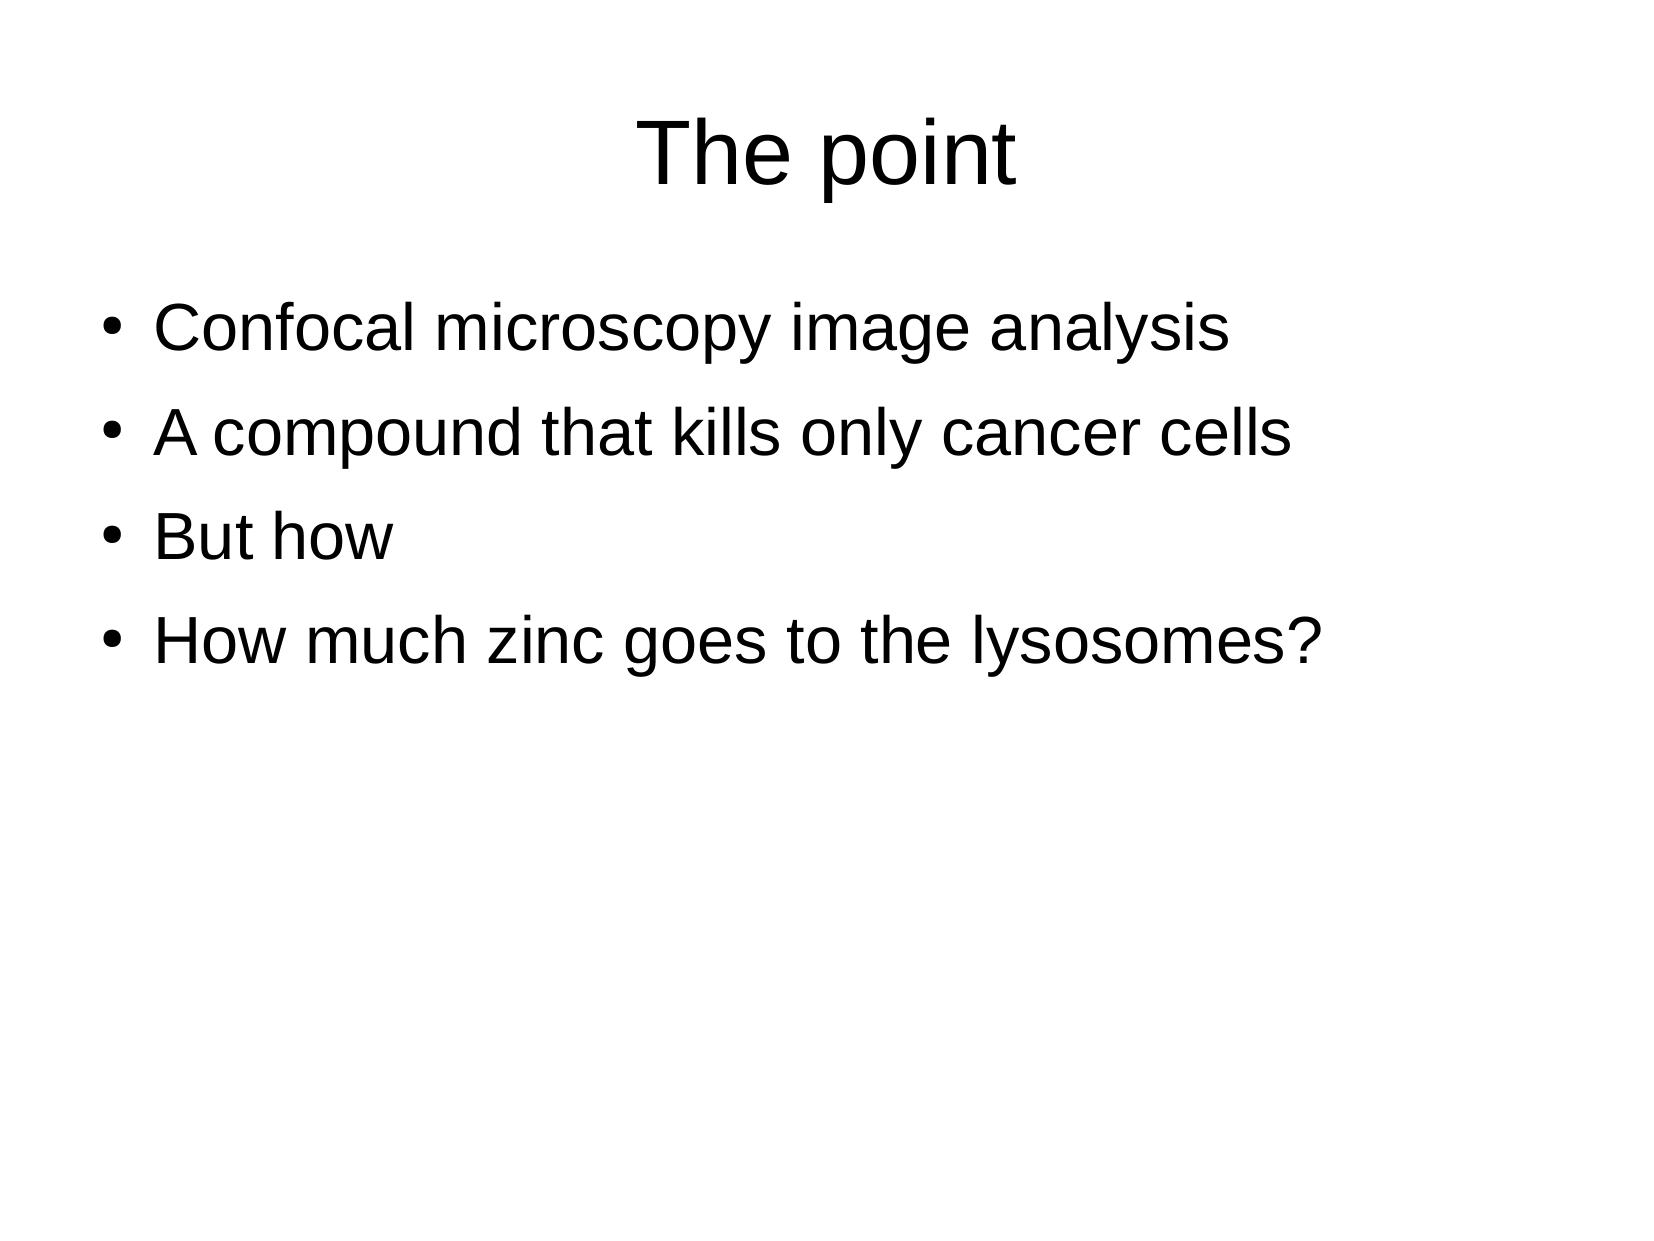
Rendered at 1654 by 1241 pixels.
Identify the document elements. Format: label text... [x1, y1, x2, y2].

list Confocal microscopy image analysis A compound that kills only cancer cells But how How much zinc goes to the lysosomes? [82, 290, 1571, 1010]
title The point [82, 49, 1571, 257]
